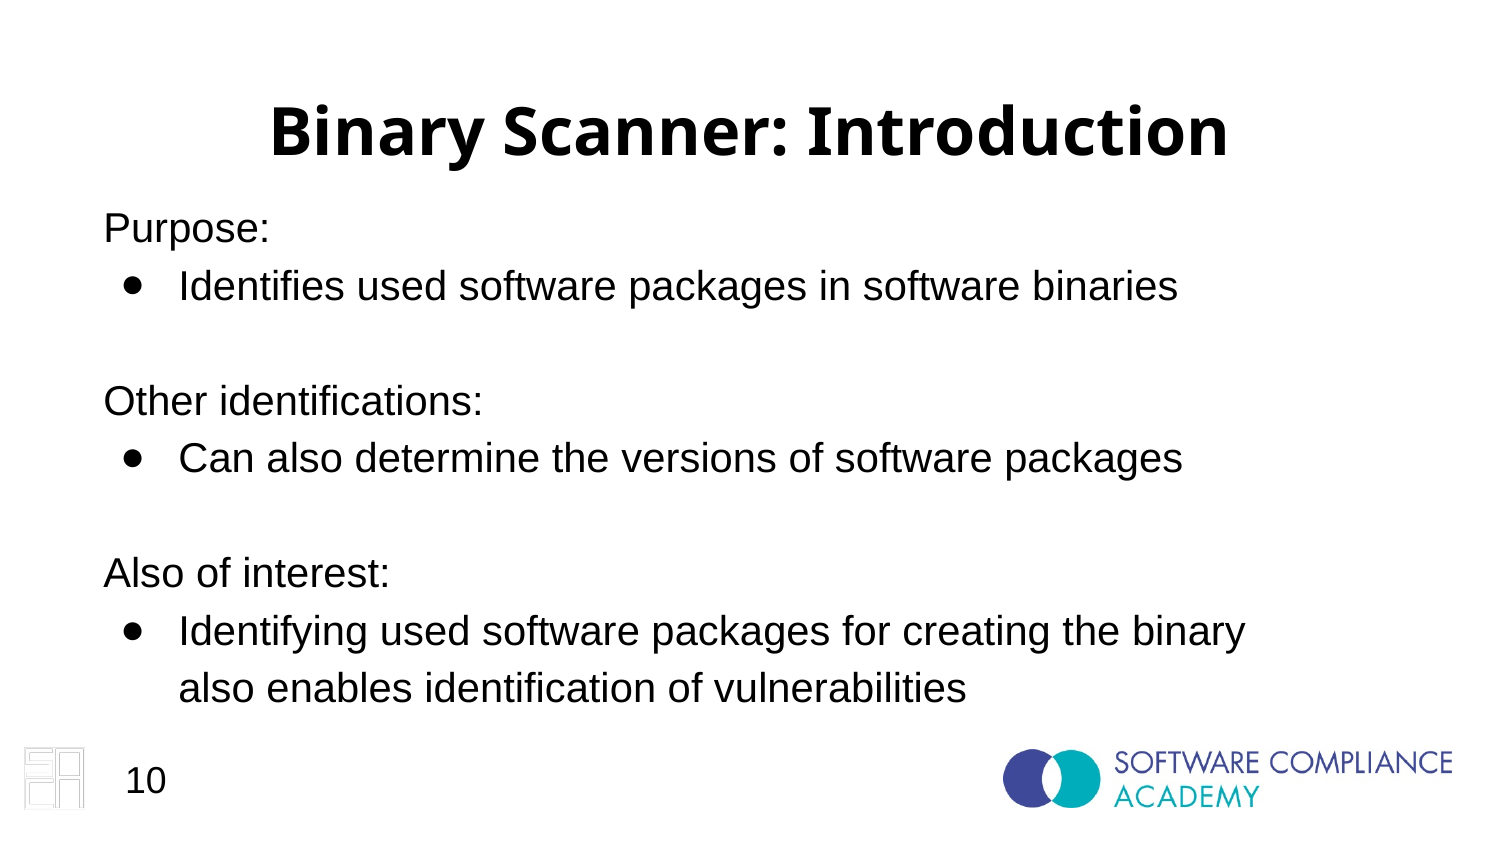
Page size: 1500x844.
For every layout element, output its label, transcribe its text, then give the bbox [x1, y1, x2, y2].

text_box Purpose: Identifies used software packages in software binaries Other identifications: Can also determine the versions of software packages Also of interest: Identifying used software packages for creating the binary also enables identification of vulnerabilities [88, 186, 1447, 724]
picture [23, 746, 86, 811]
text_box Binary Scanner: Introduction [74, 39, 1425, 169]
picture [1003, 749, 1452, 808]
